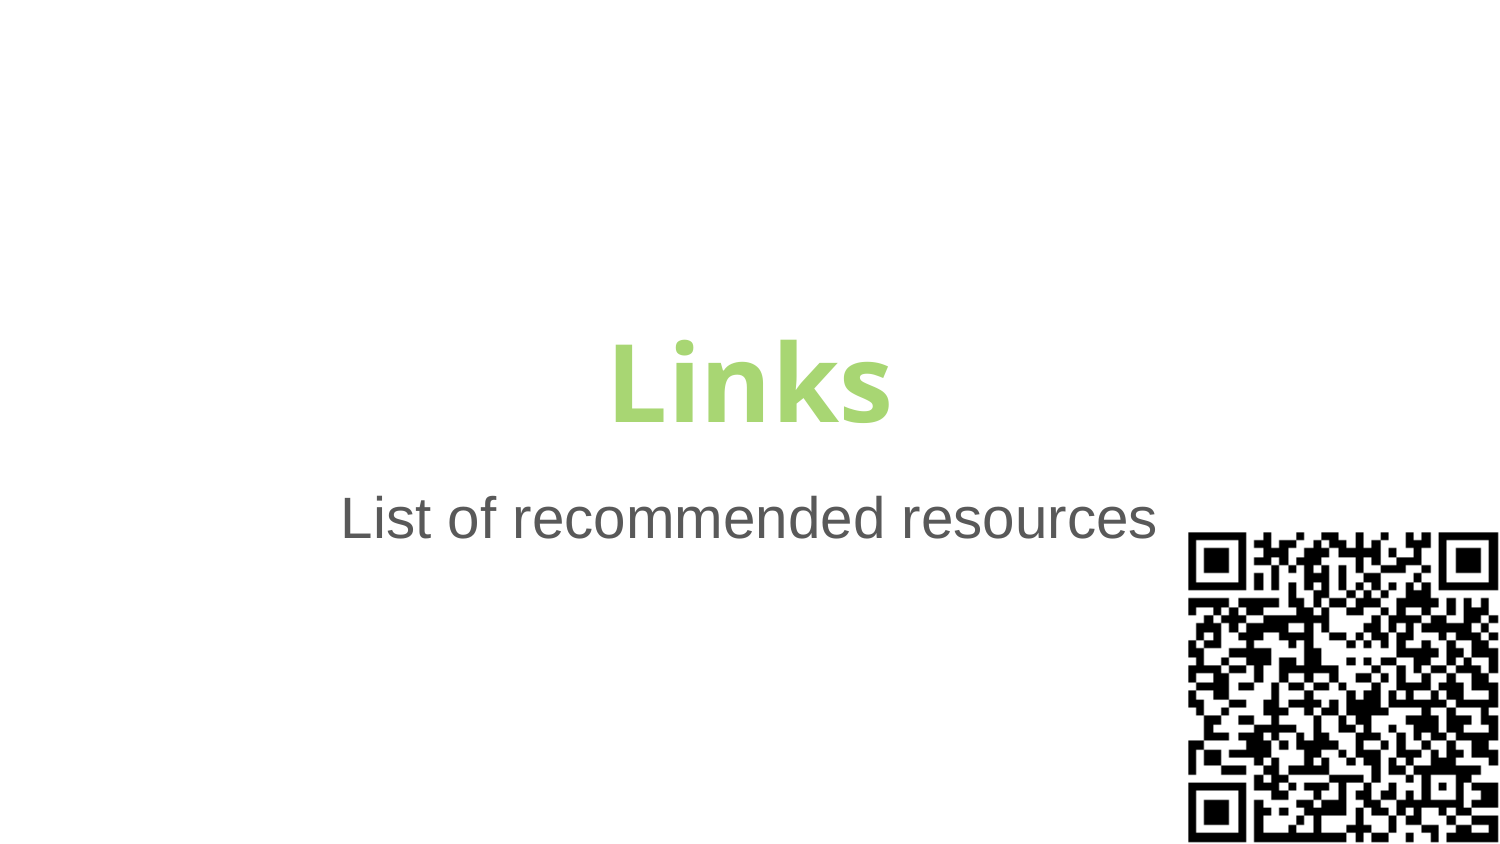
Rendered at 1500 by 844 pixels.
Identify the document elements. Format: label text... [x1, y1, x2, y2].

title Links [51, 122, 1449, 459]
picture [1187, 531, 1500, 844]
subtitle List of recommended resources [51, 464, 1449, 595]
